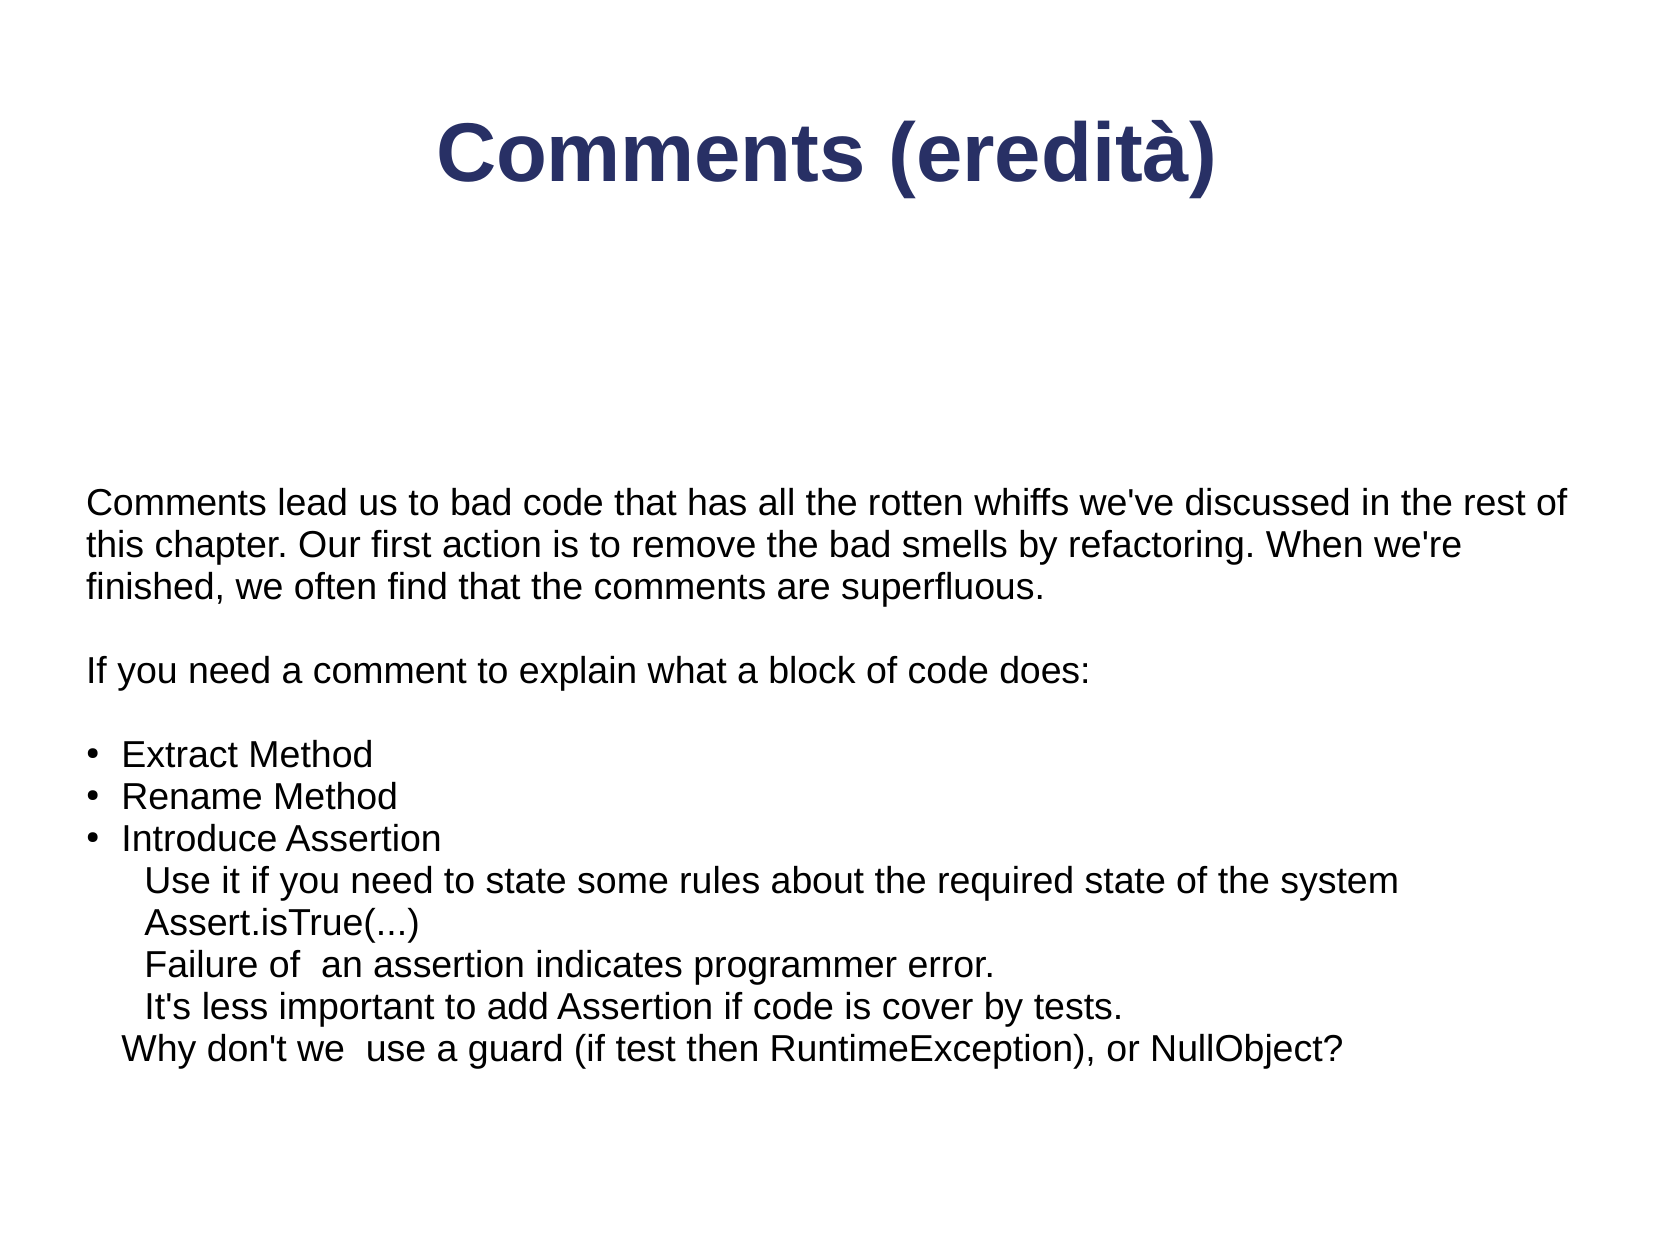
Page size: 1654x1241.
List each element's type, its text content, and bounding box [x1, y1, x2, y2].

title Comments (eredità) [82, 49, 1571, 257]
subtitle Comments lead us to bad code that has all the rotten whiffs we've discussed in the rest of this chapter. Our first action is to remove the bad smells by refactoring. When we're finished, we often find that the comments are superfluous. If you need a comment to explain what a block of code does: Extract Method Rename Method Introduce Assertion Use it if you need to state some rules about the required state of the system Assert.isTrue(...) Failure of an assertion indicates programmer error. It's less important to add Assertion if code is cover by tests. Why don't we use a guard (if test then RuntimeException), or NullObject? [86, 366, 1575, 1185]
